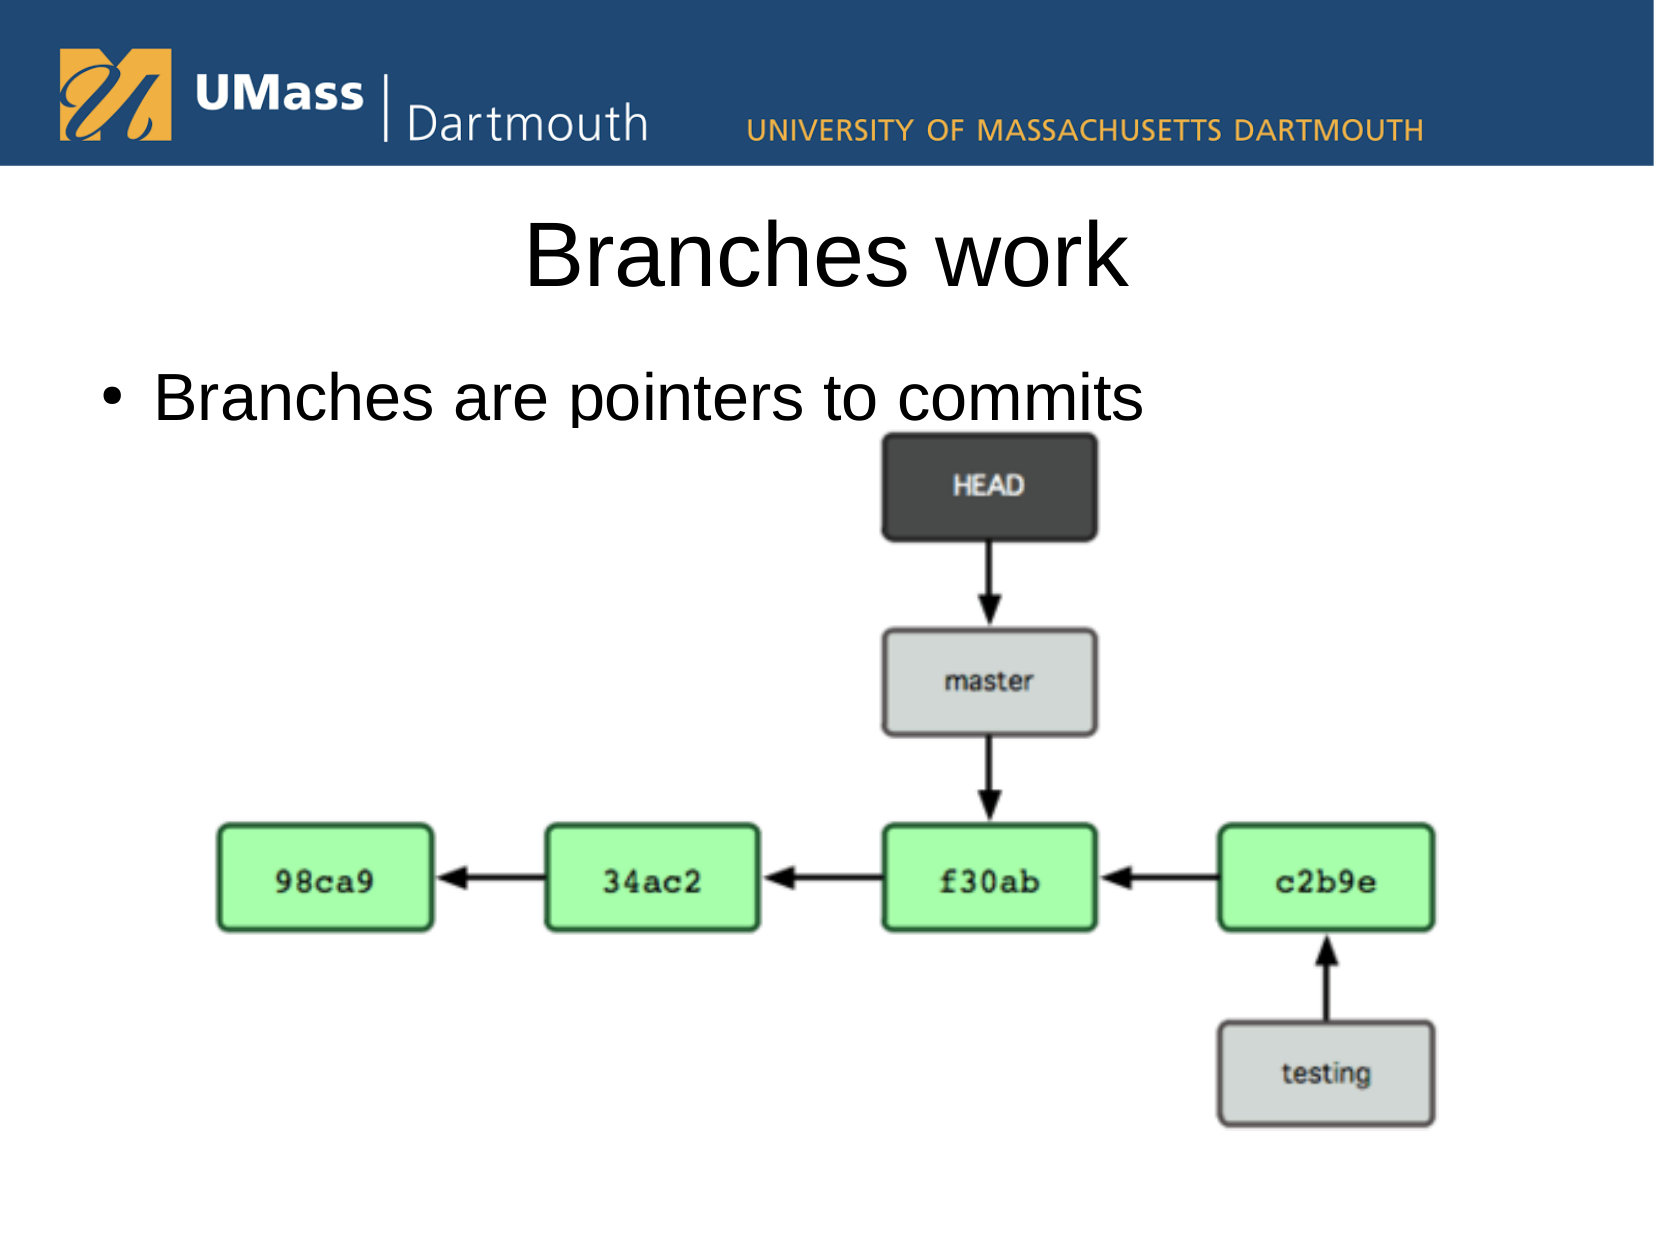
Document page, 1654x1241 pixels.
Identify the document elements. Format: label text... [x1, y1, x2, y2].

picture [214, 428, 1439, 1131]
title Branches work [82, 180, 1571, 331]
picture [0, 0, 1654, 166]
list Branches are pointers to commits [82, 360, 1571, 1010]
